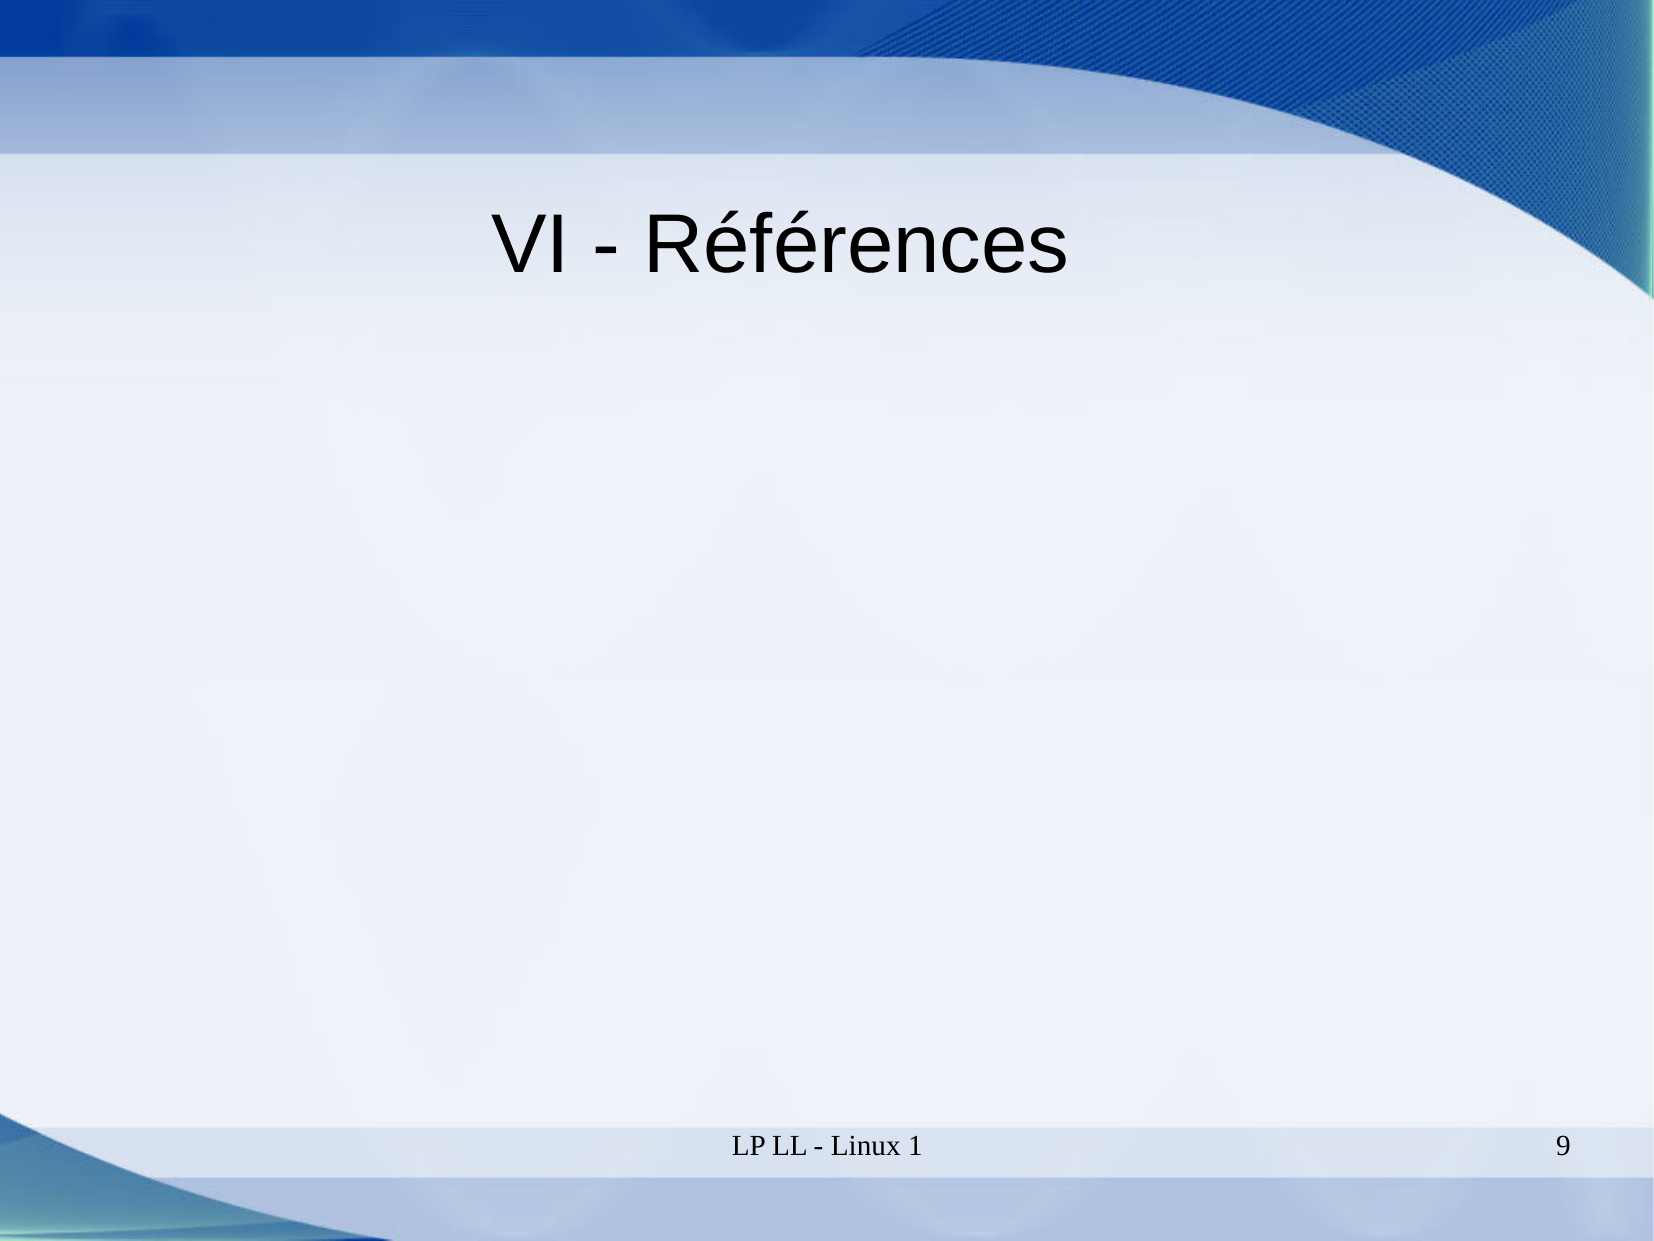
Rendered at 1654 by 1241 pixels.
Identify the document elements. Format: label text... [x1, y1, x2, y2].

text_box VI - Références [236, 144, 1325, 343]
picture [0, 0, 1654, 1241]
